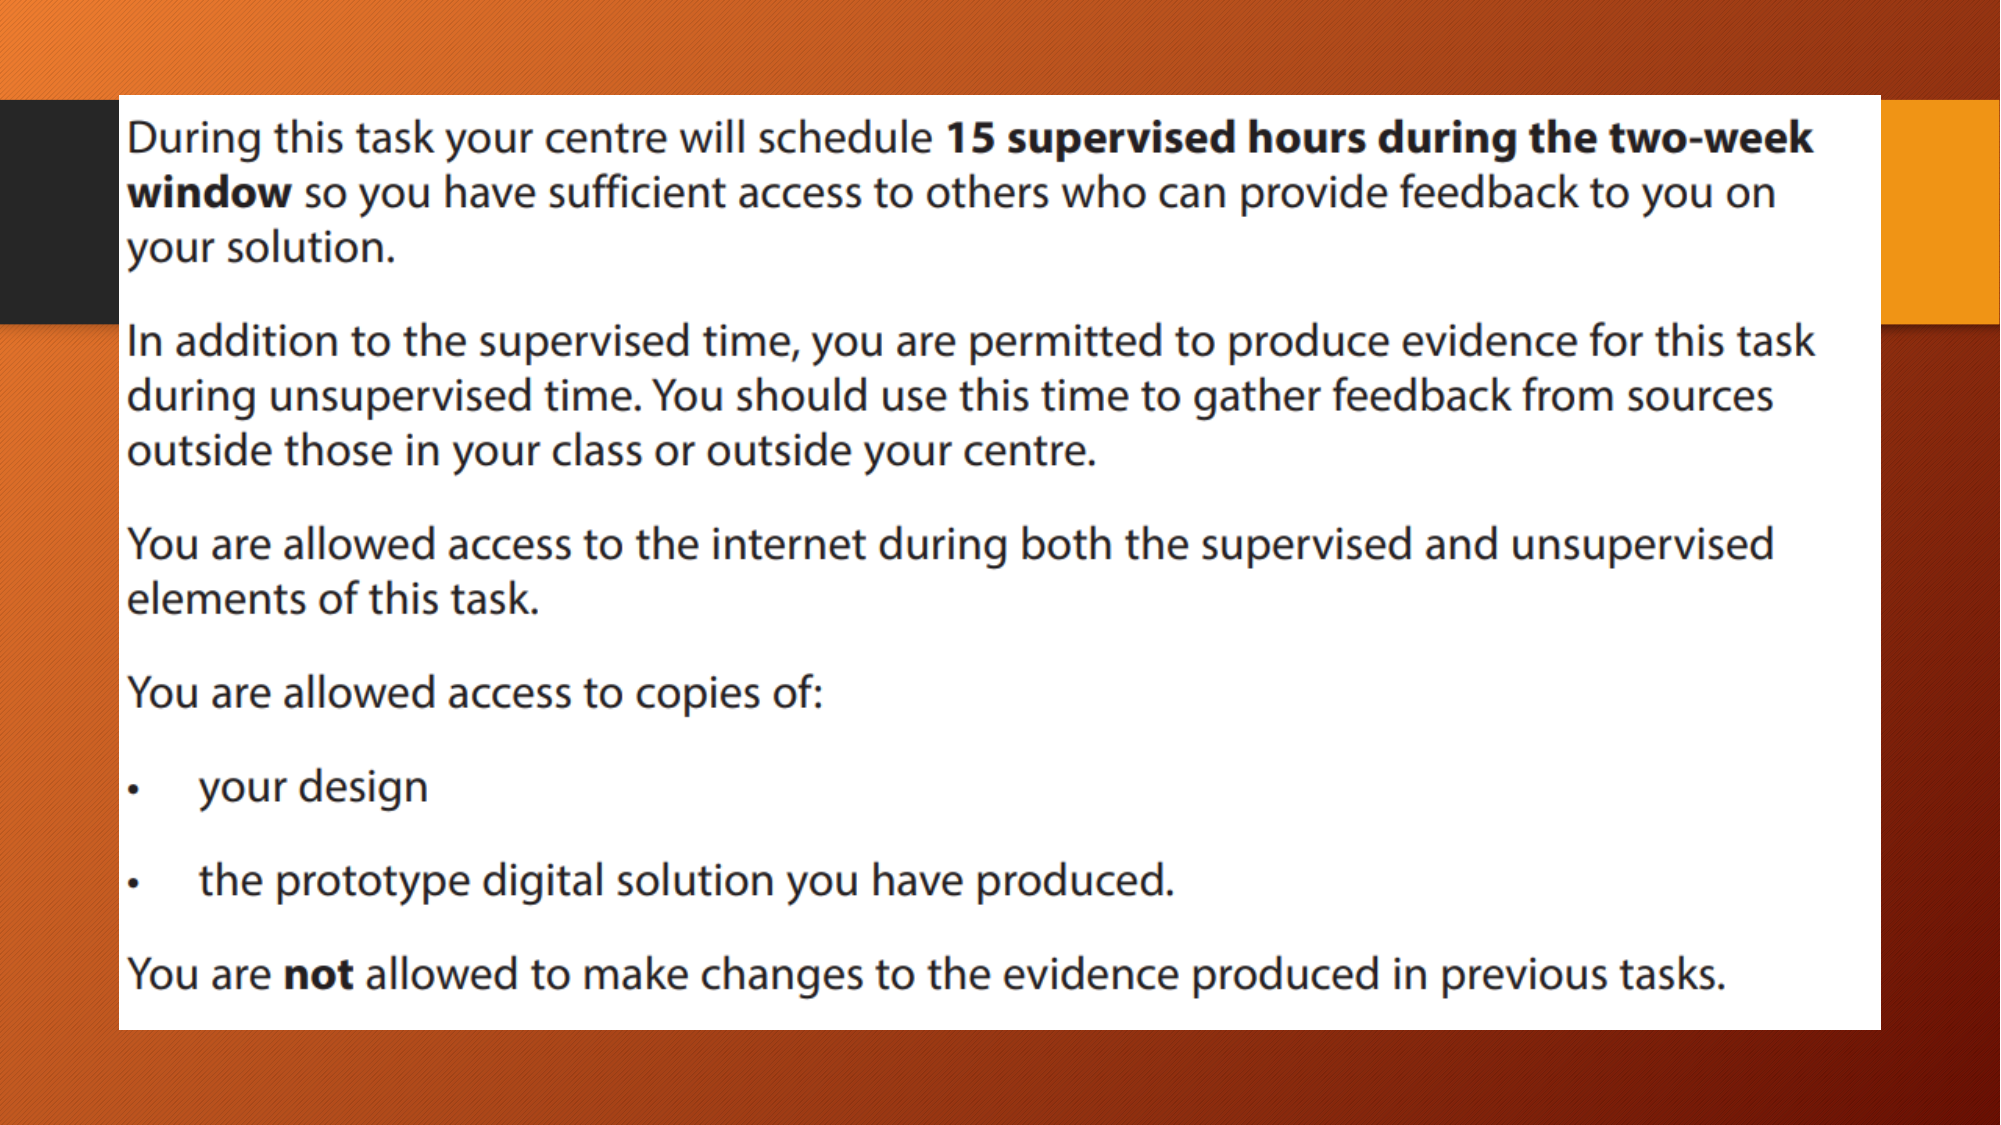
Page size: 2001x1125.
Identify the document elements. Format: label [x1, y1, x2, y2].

picture [0, 95, 2000, 1030]
